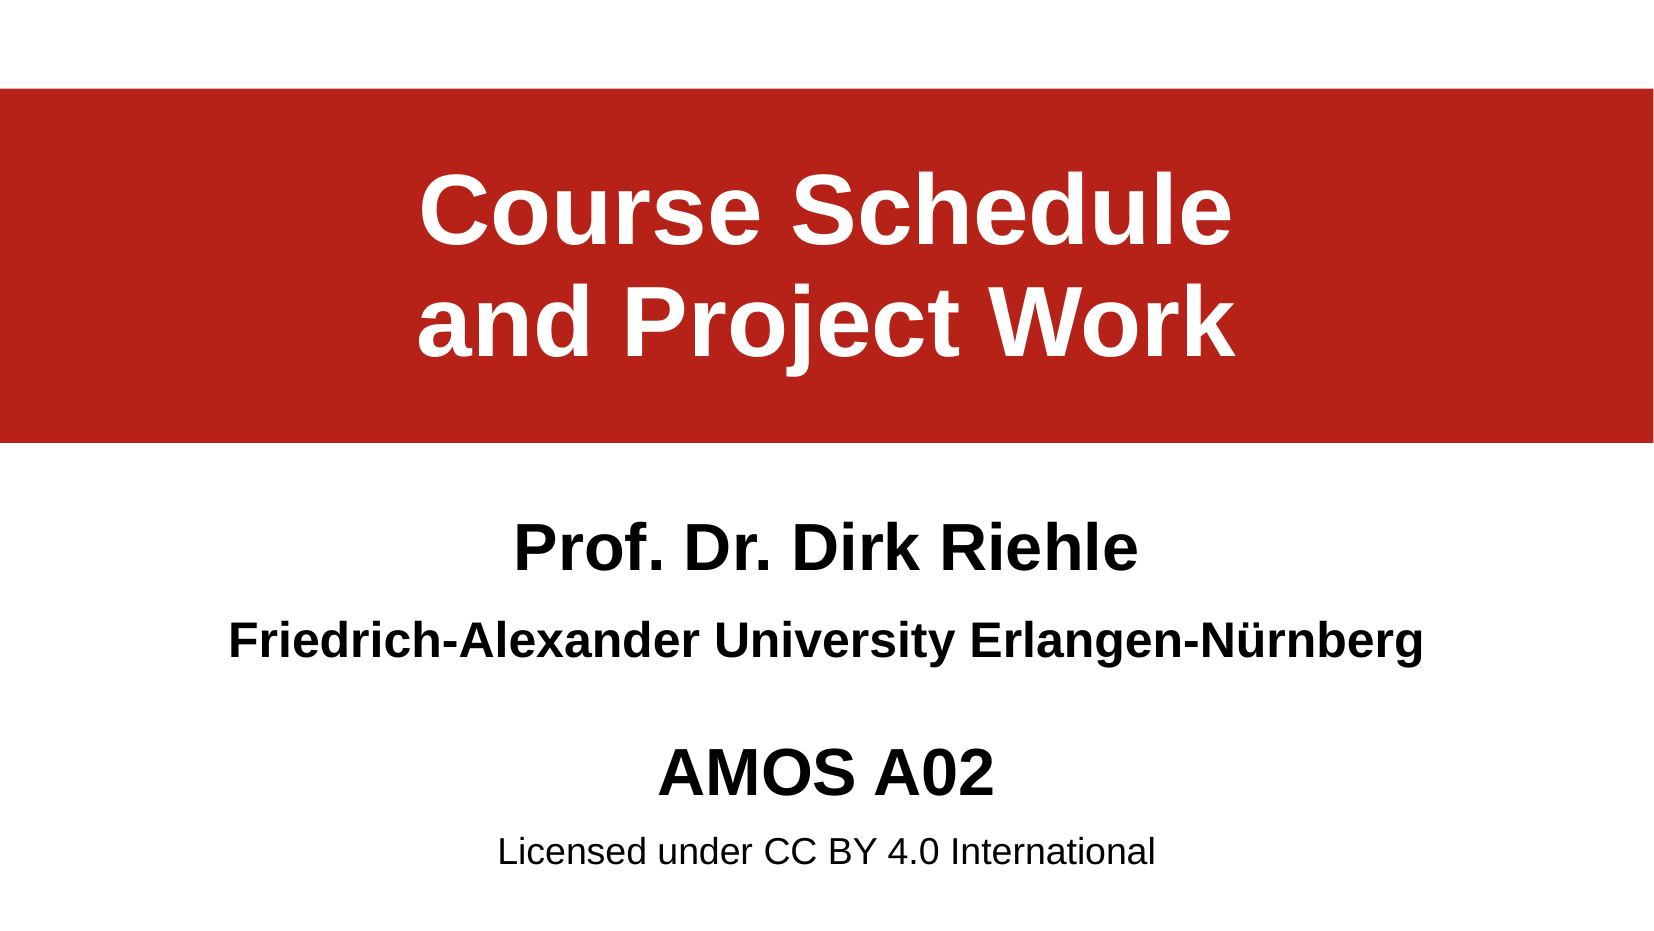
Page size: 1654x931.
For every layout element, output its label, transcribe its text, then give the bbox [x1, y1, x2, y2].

title Course Schedule and Project Work [0, 88, 1654, 443]
subtitle Prof. Dr. Dirk Riehle Friedrich-Alexander University Erlangen-Nürnberg AMOS A02 Licensed under CC BY 4.0 International [29, 472, 1625, 886]
